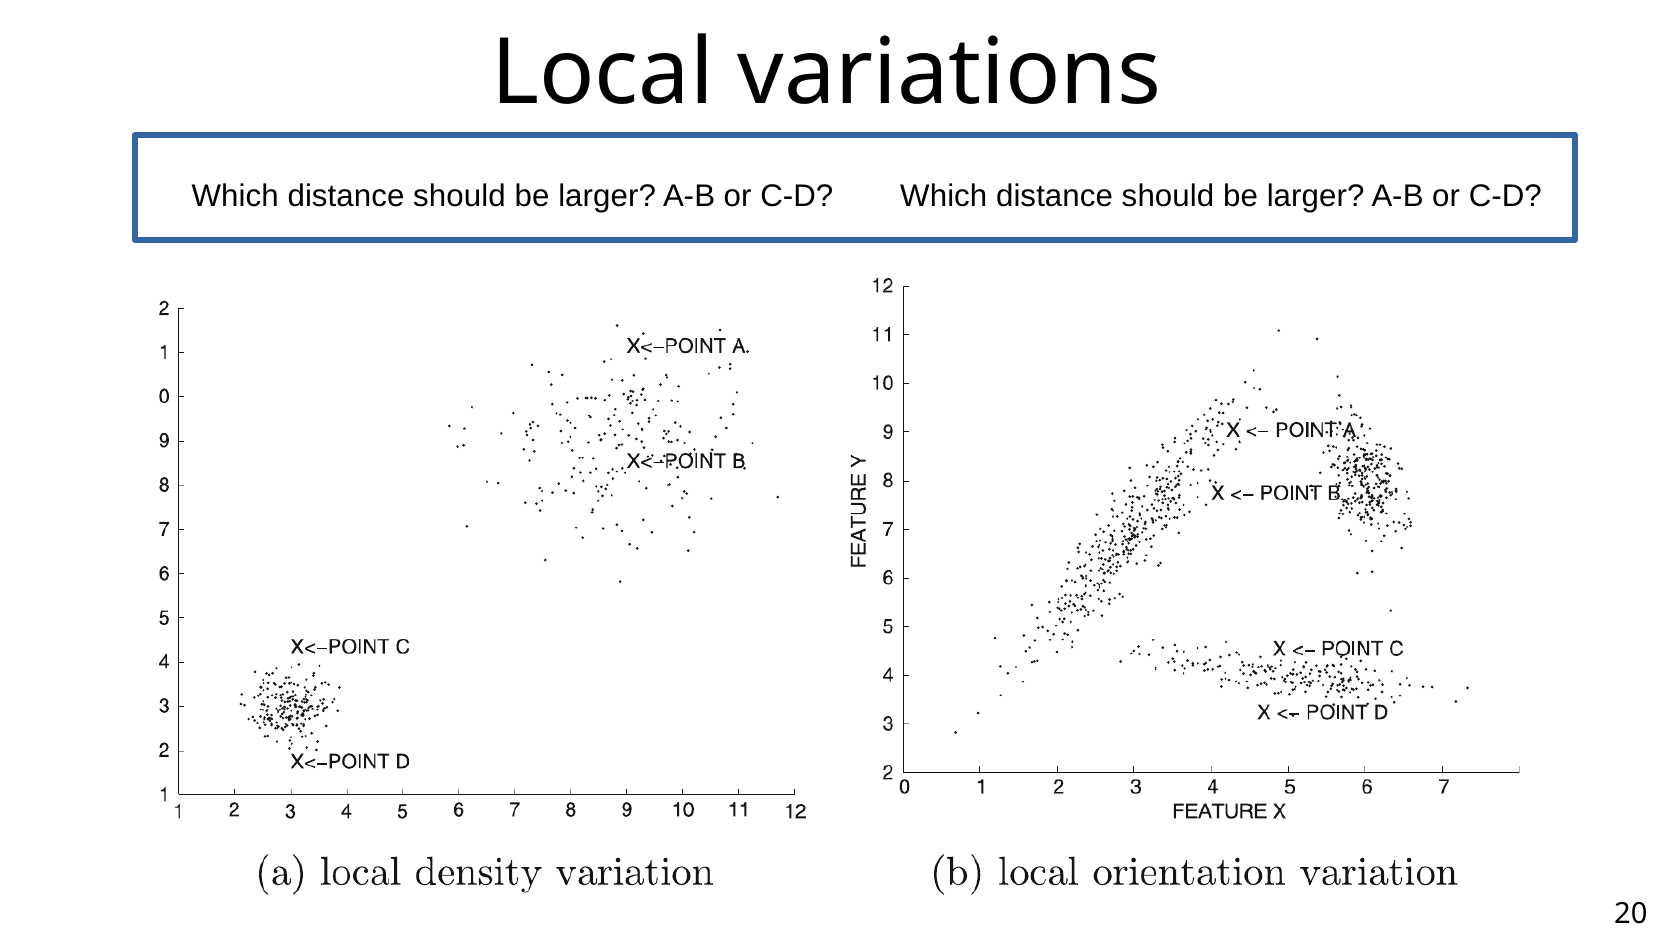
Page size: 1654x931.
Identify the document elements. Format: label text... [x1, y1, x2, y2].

picture [124, 262, 1546, 906]
text_box Which distance should be larger? A-B or C-D? [176, 170, 867, 221]
text_box [135, 135, 1576, 241]
title Local variations [82, 1, 1571, 136]
text_box Which distance should be larger? A-B or C-D? [885, 170, 1576, 221]
